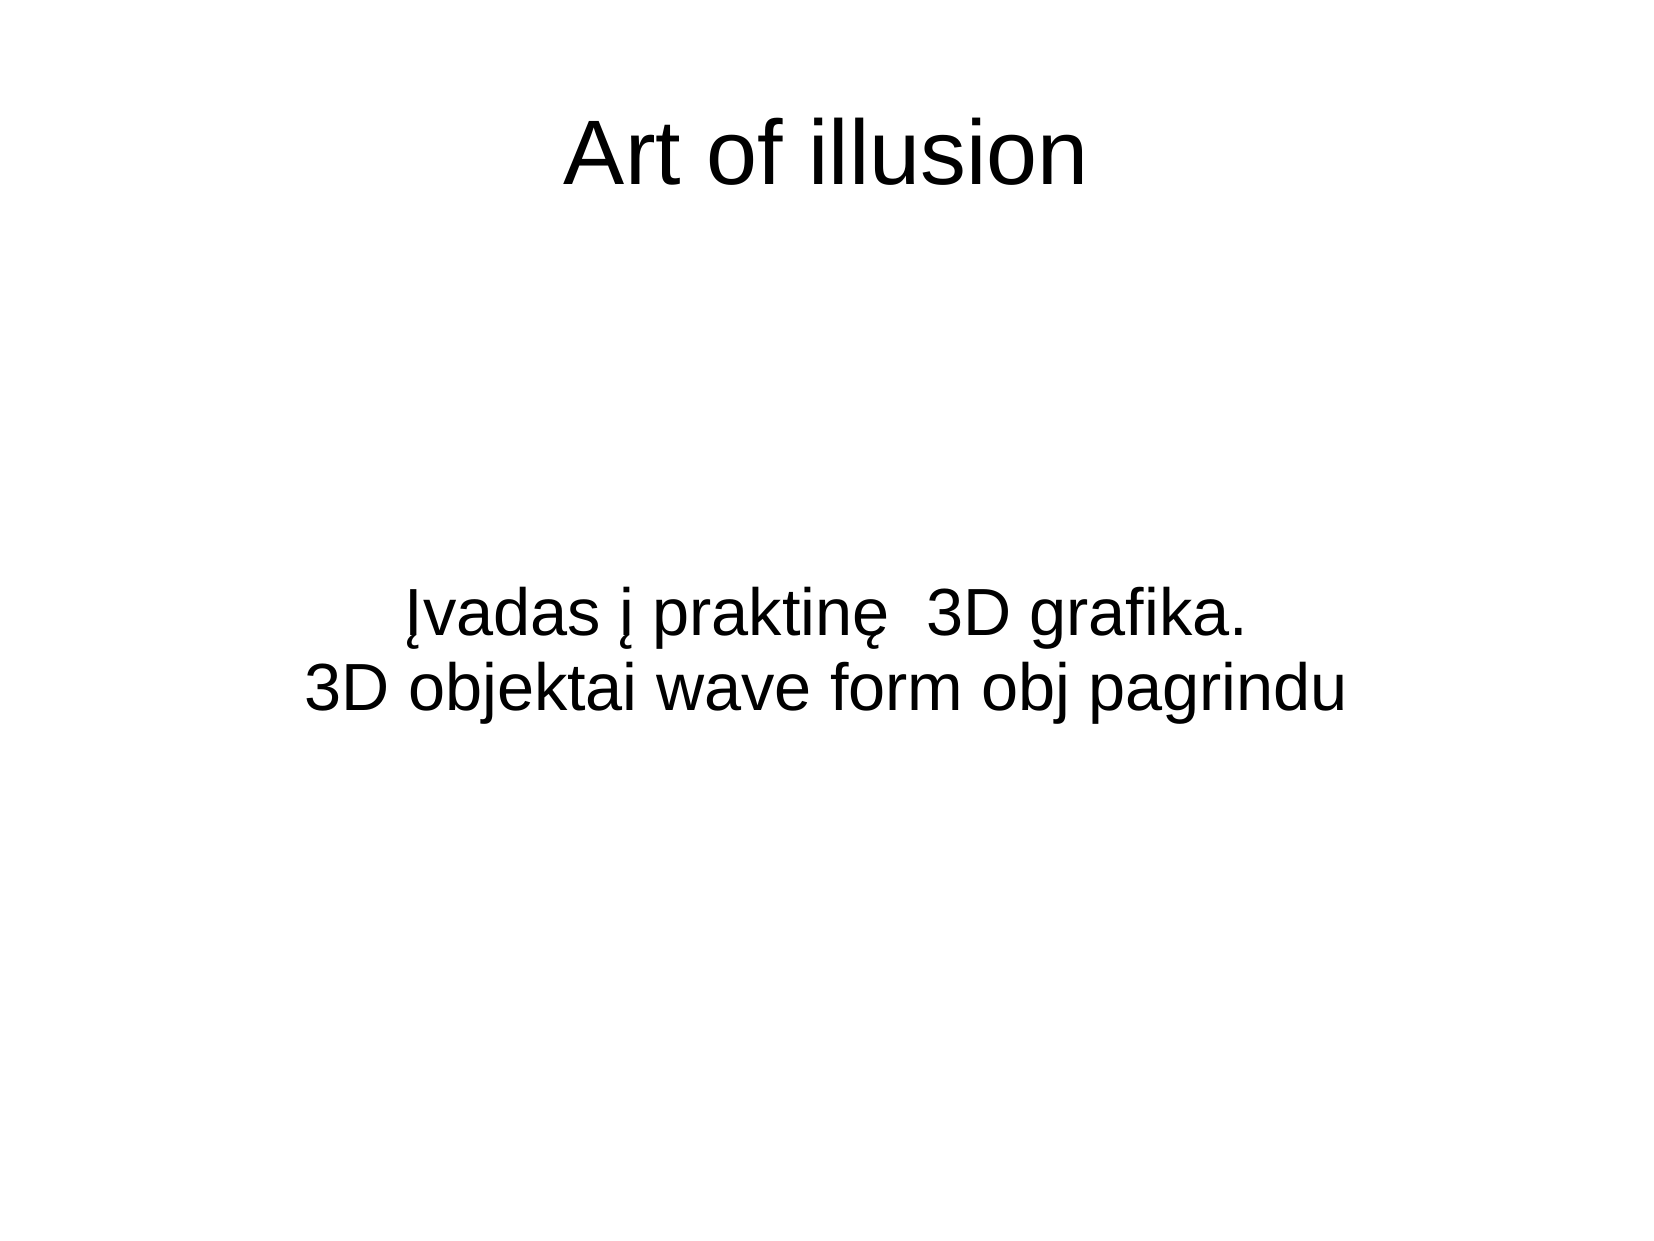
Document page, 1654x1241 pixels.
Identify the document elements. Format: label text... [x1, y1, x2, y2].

subtitle Įvadas į praktinę 3D grafika. 3D objektai wave form obj pagrindu [82, 290, 1571, 1010]
title Art of illusion [82, 49, 1571, 257]
